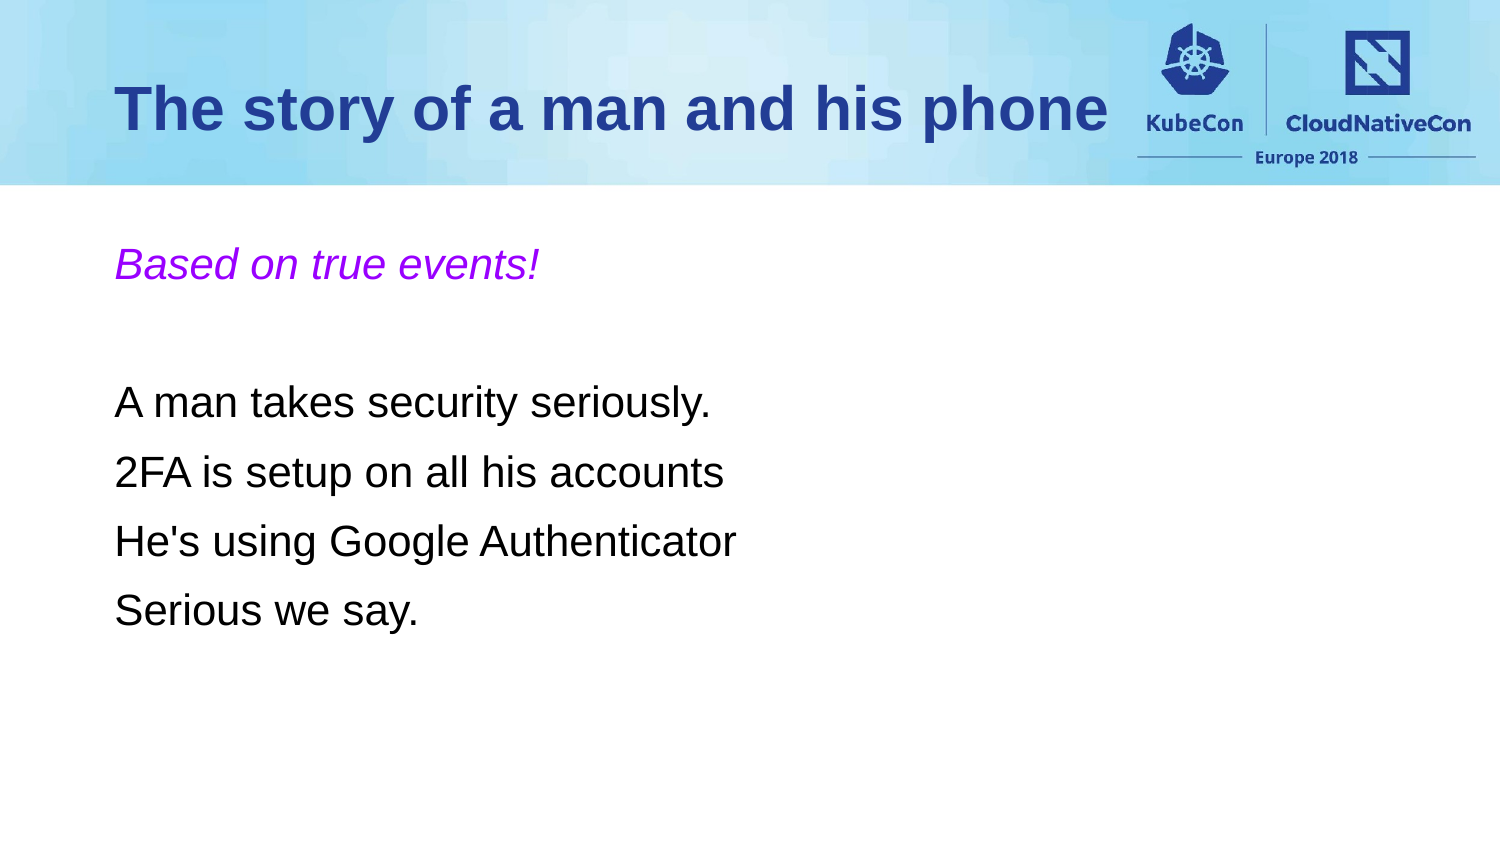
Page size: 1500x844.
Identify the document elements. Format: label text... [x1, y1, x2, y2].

picture [0, 0, 1500, 844]
title The story of a man and his phone [103, 23, 1397, 187]
list Based on true events! A man takes security seriously. 2FA is setup on all his accounts He's using Google Authenticator Serious we say. [103, 224, 1397, 760]
